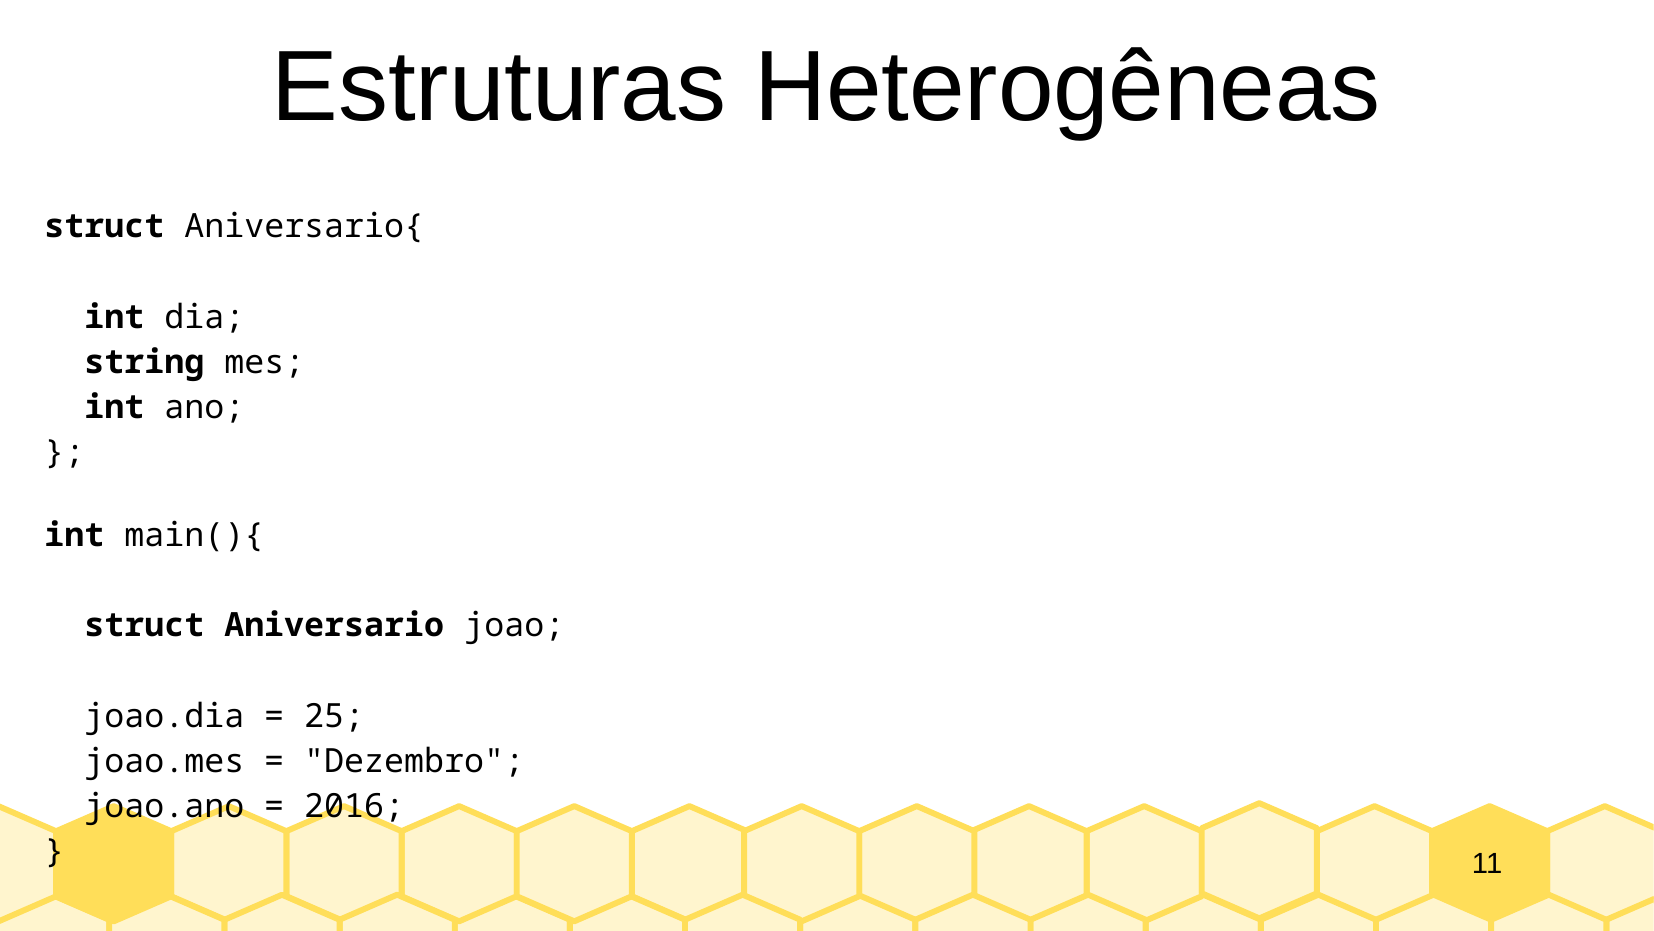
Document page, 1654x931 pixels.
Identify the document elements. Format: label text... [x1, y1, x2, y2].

title Estruturas Heterogêneas [29, 11, 1625, 160]
text_box struct Aniversario{ int dia; string mes; int ano; }; int main(){ struct Aniversario joao; joao.dia = 25; joao.mes = "Dezembro"; joao.ano = 2016; } [29, 194, 1595, 756]
